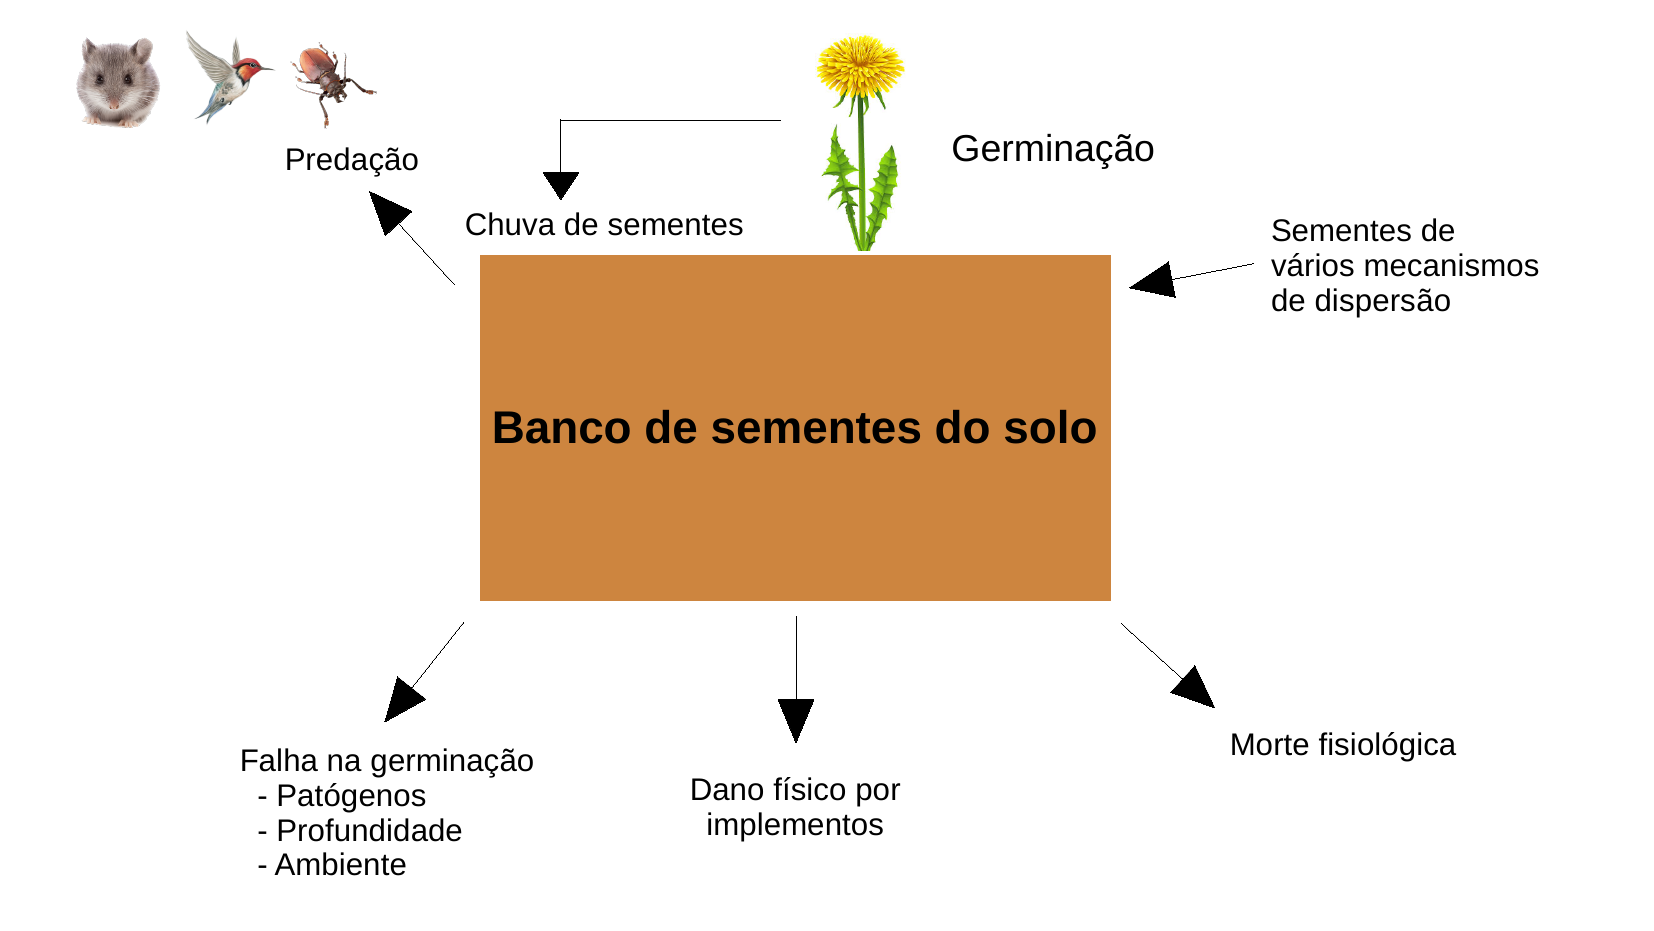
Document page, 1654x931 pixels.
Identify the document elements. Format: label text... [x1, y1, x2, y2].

text_box [1121, 623, 1215, 708]
text_box Dano físico por implementos [675, 765, 946, 884]
text_box Germinação [936, 120, 1171, 177]
text_box Banco de sementes do solo [480, 255, 1111, 601]
text_box [384, 622, 464, 722]
picture [815, 33, 906, 251]
text_box Falha na germinação - Patógenos - Profundidade - Ambiente [225, 736, 556, 890]
text_box Morte fisiológica [1215, 720, 1472, 770]
text_box [543, 119, 579, 199]
picture [285, 36, 381, 136]
text_box [778, 616, 814, 743]
text_box [1129, 261, 1254, 298]
text_box [369, 191, 455, 285]
text_box Sementes de vários mecanismos de dispersão [1256, 206, 1555, 326]
text_box Predação [270, 135, 436, 185]
text_box Chuva de sementes [450, 199, 766, 250]
picture [51, 21, 181, 151]
picture [185, 29, 276, 127]
